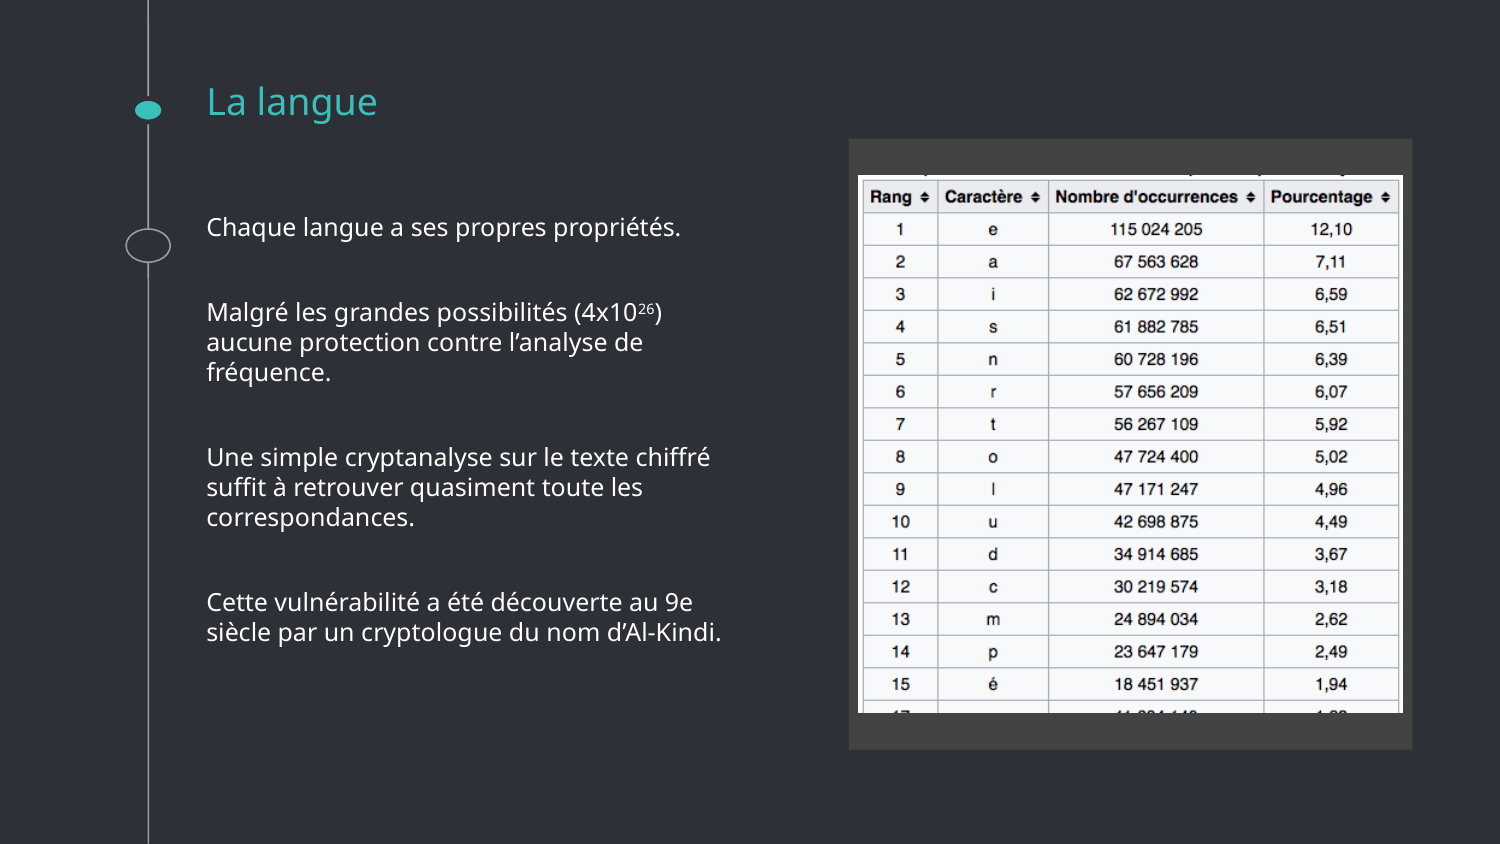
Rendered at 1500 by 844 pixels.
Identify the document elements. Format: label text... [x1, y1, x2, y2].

picture [858, 175, 1403, 713]
title La langue [191, 81, 1317, 139]
list [848, 138, 1413, 750]
list Chaque langue a ses propres propriétés. Malgré les grandes possibilités (4x1026) aucune protection contre l’analyse de fréquence. Une simple cryptanalyse sur le texte chiffré suffit à retrouver quasiment toute les correspondances. Cette vulnérabilité a été découverte au 9e siècle par un cryptologue du nom d’Al-Kindi. [191, 196, 755, 808]
